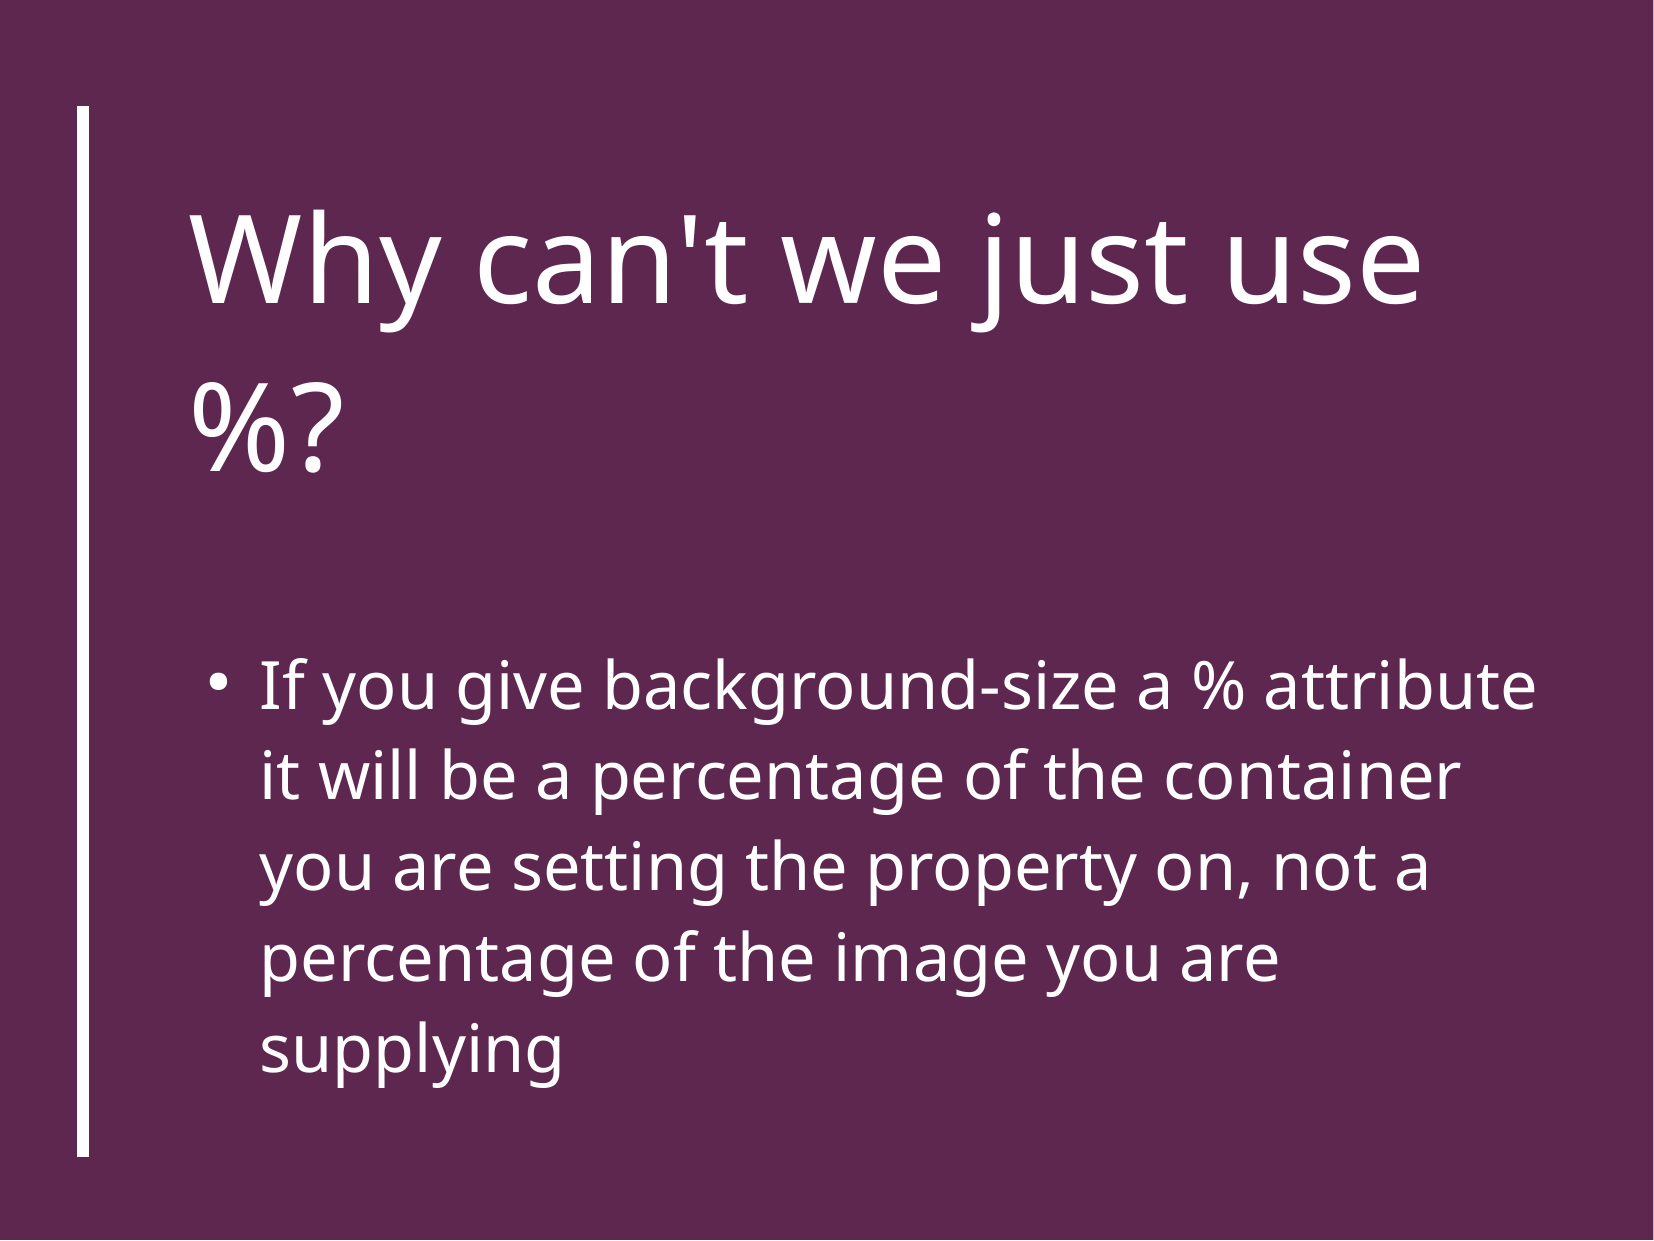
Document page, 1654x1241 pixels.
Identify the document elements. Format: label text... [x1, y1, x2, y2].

list If you give background-size a % attribute it will be a percentage of the container you are setting the property on, not a percentage of the image you are supplying [188, 637, 1571, 1158]
title Why can't we just use %? [188, 236, 1571, 444]
